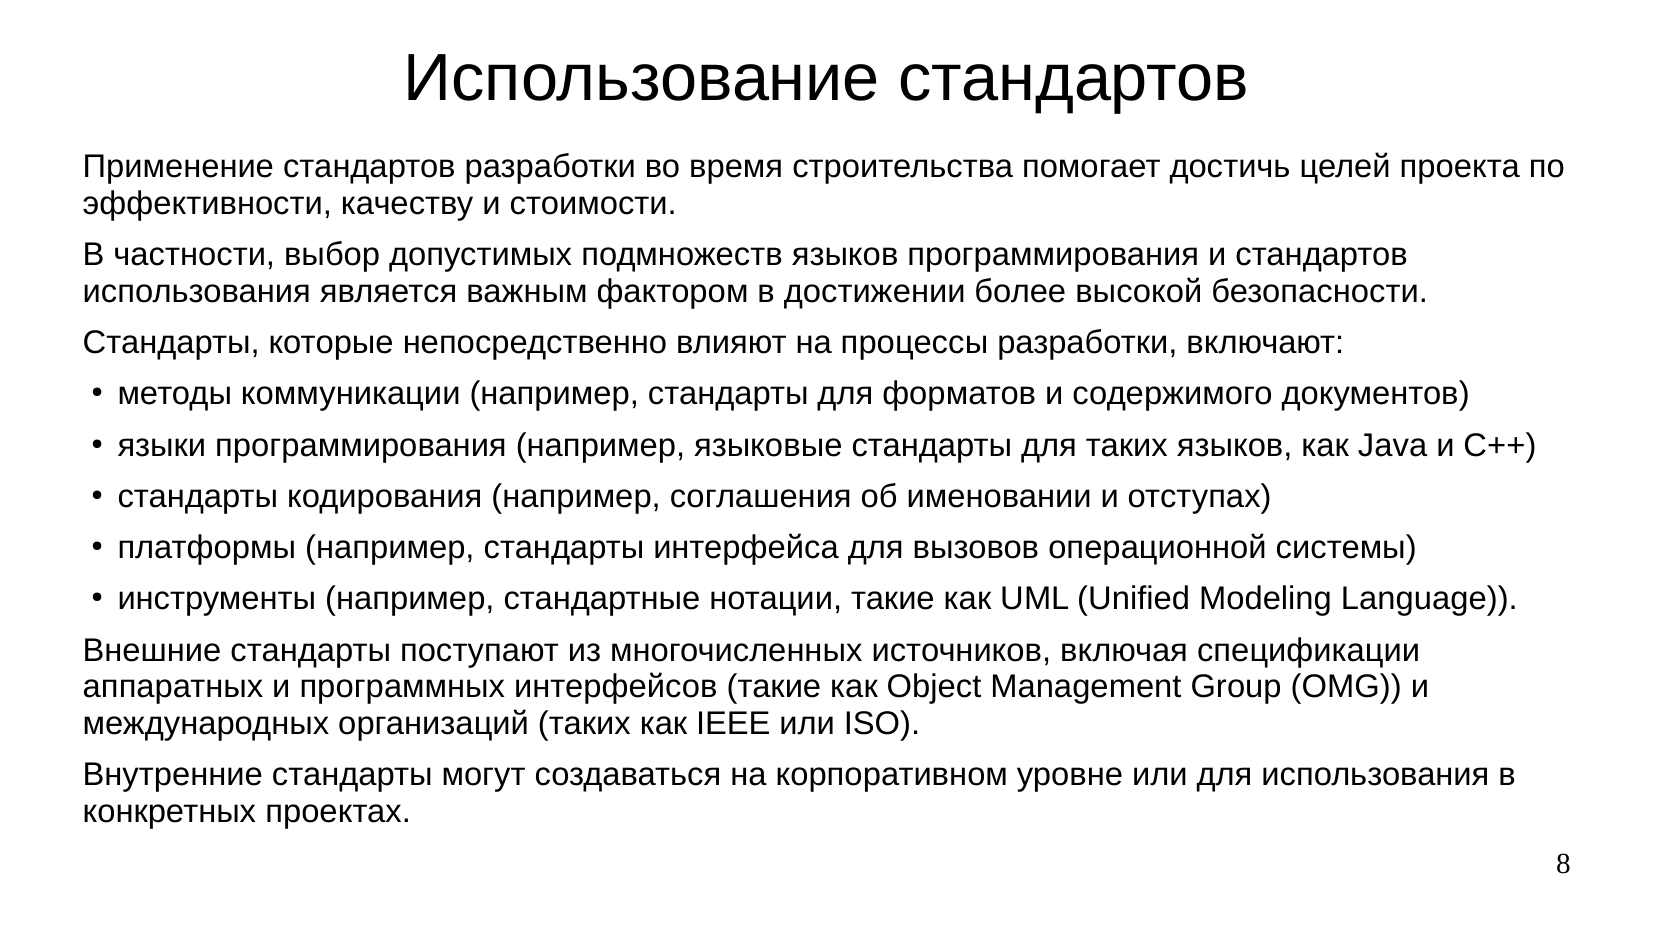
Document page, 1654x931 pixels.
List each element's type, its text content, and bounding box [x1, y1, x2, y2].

list Применение стандартов разработки во время строительства помогает достичь целей проекта по эффективности, качеству и стоимости. В частности, выбор допустимых подмножеств языков программирования и стандартов использования является важным фактором в достижении более высокой безопасности. Стандарты, которые непосредственно влияют на процессы разработки, включают: методы коммуникации (например, стандарты для форматов и содержимого документов) языки программирования (например, языковые стандарты для таких языков, как Java и C++) стандарты кодирования (например, соглашения об именовании и отступах) платформы (например, стандарты интерфейса для вызовов операционной системы) инструменты (например, стандартные нотации, такие как UML (Unified Modeling Language)). Внешние стандарты поступают из многочисленных источников, включая спецификации аппаратных и программных интерфейсов (такие как Object Management Group (OMG)) и международных организаций (таких как IEEE или ISO). Внутренние стандарты могут создаваться на корпоративном уровне или для использования в конкретных проектах. [82, 147, 1571, 857]
title Использование стандартов [82, 37, 1571, 119]
